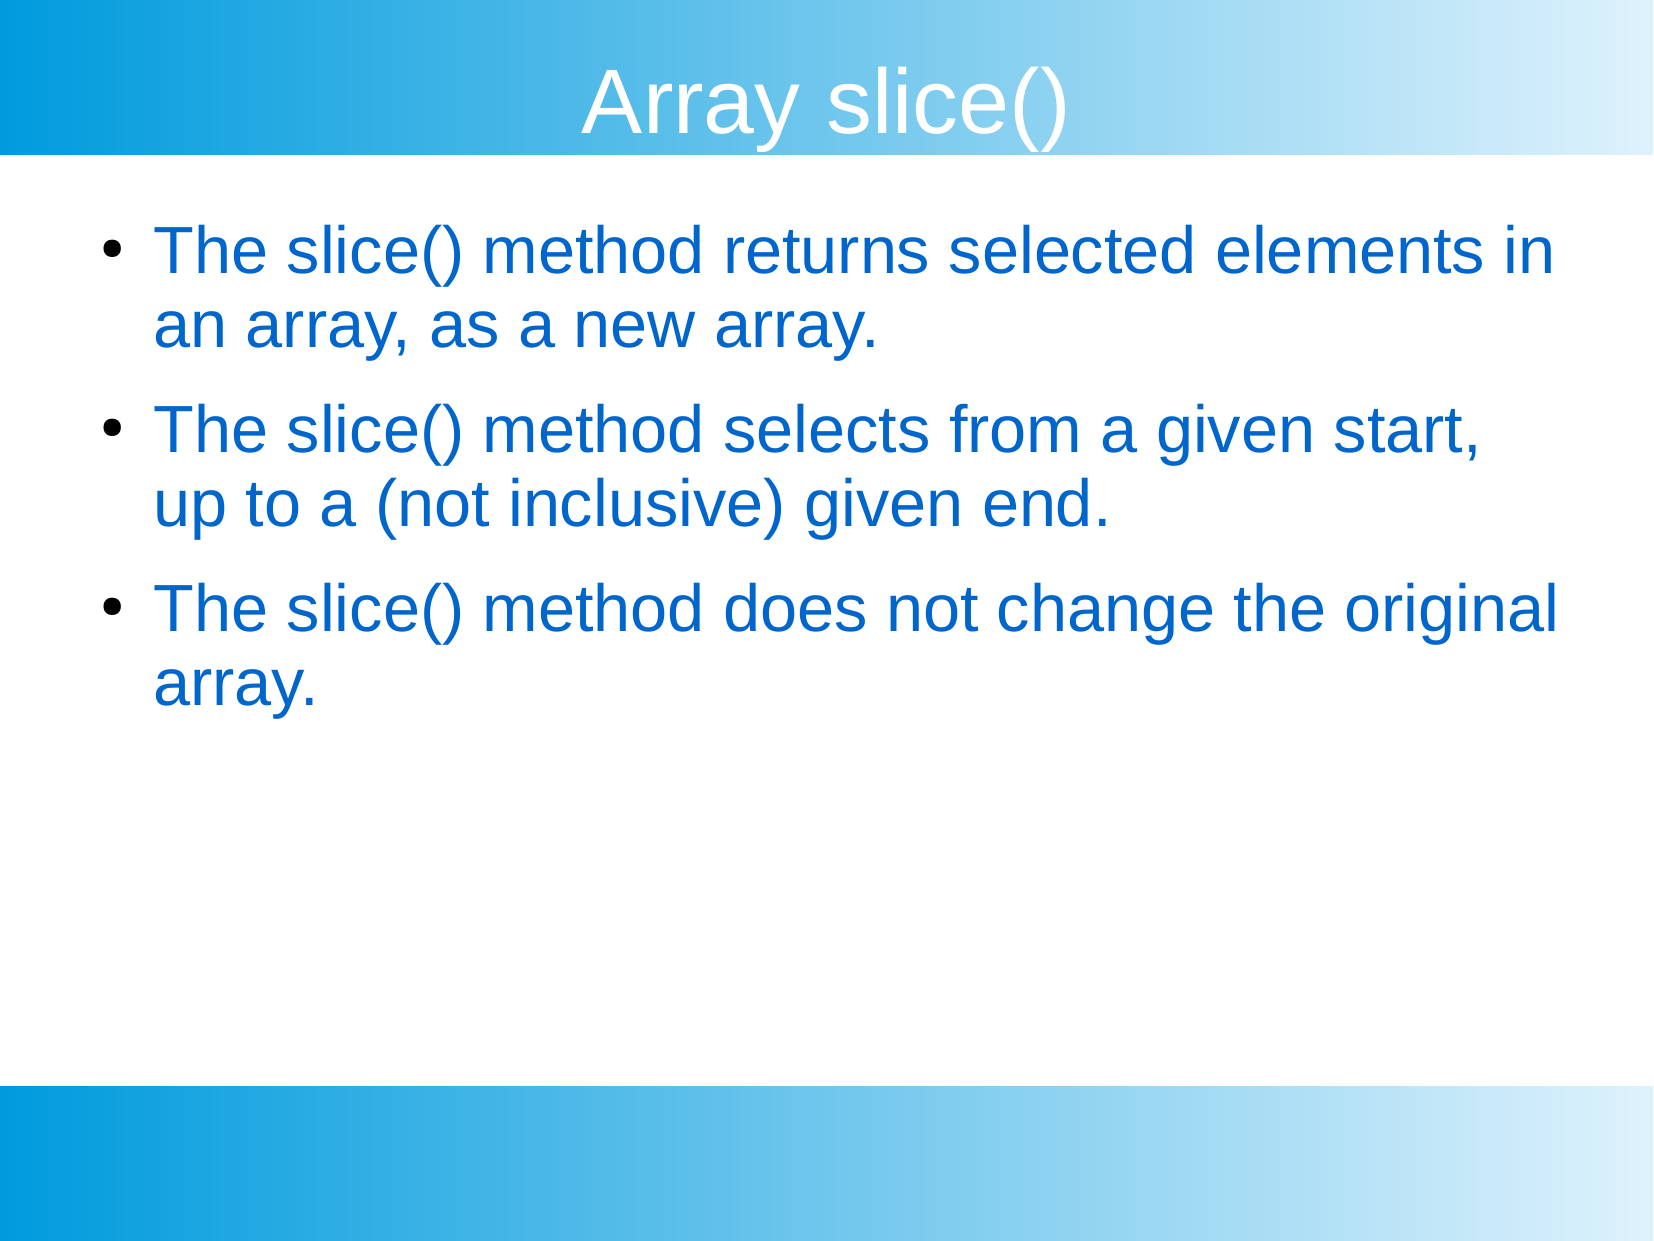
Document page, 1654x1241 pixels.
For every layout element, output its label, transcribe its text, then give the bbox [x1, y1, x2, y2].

list The slice() method returns selected elements in an array, as a new array. The slice() method selects from a given start, up to a (not inclusive) given end. The slice() method does not change the original array. [82, 212, 1571, 1010]
title Array slice() [82, 49, 1571, 155]
